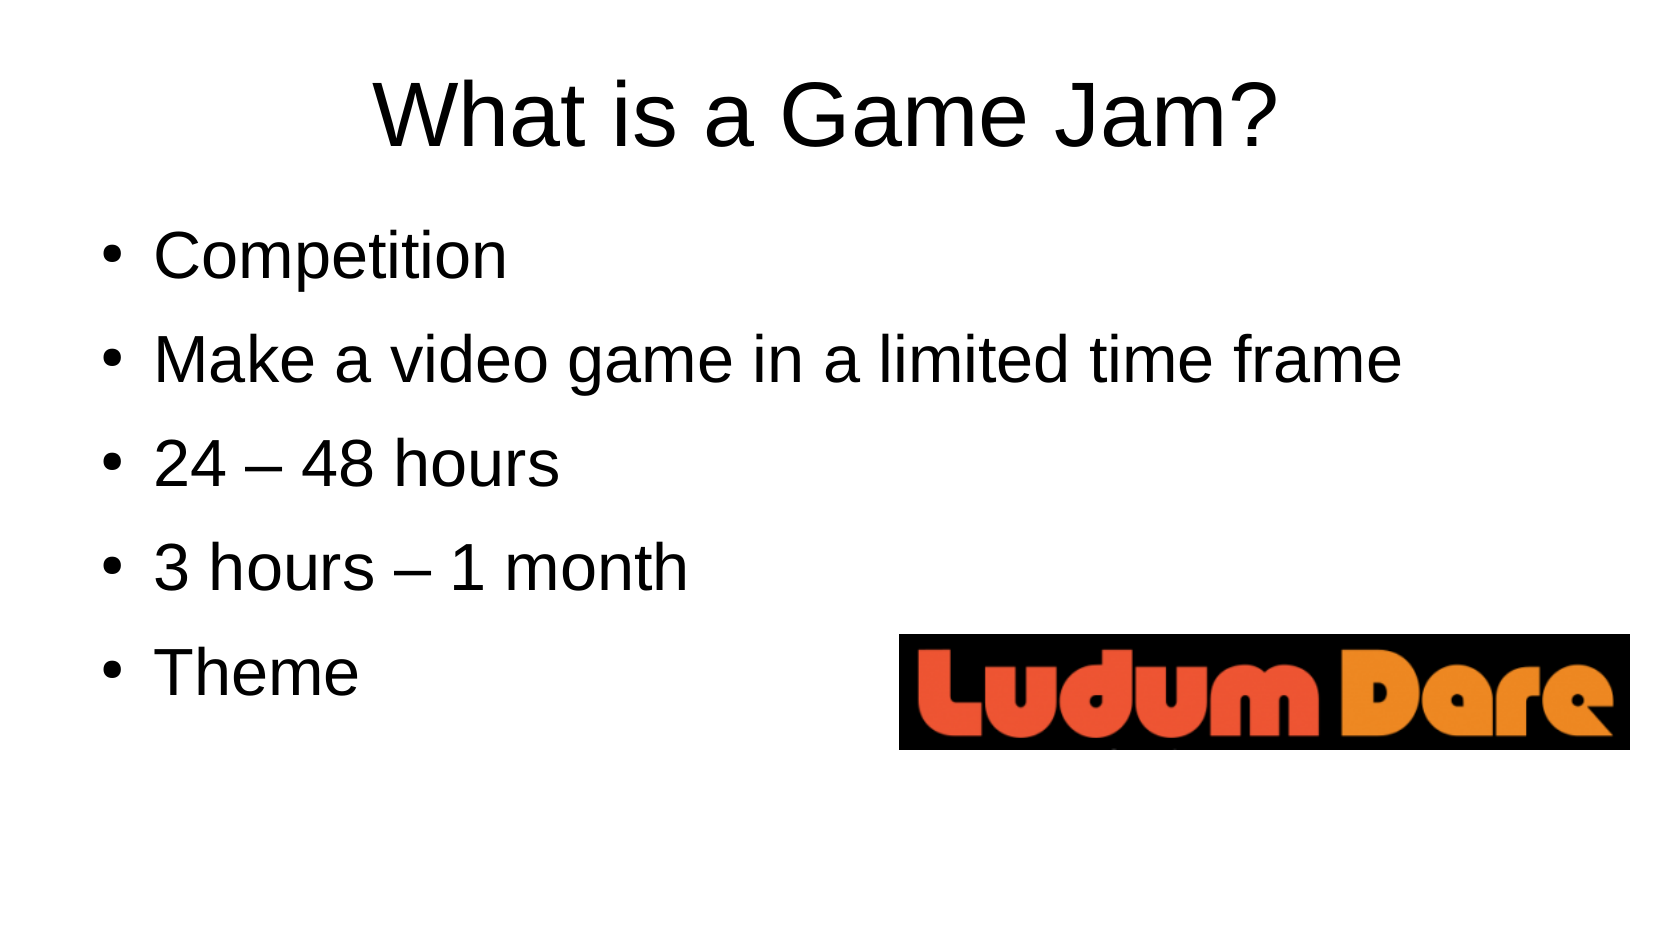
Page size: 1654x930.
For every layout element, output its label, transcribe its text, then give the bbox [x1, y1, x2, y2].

title What is a Game Jam? [82, 37, 1571, 193]
list Competition Make a video game in a limited time frame 24 – 48 hours 3 hours – 1 month Theme [82, 217, 1571, 757]
picture [899, 634, 1630, 750]
